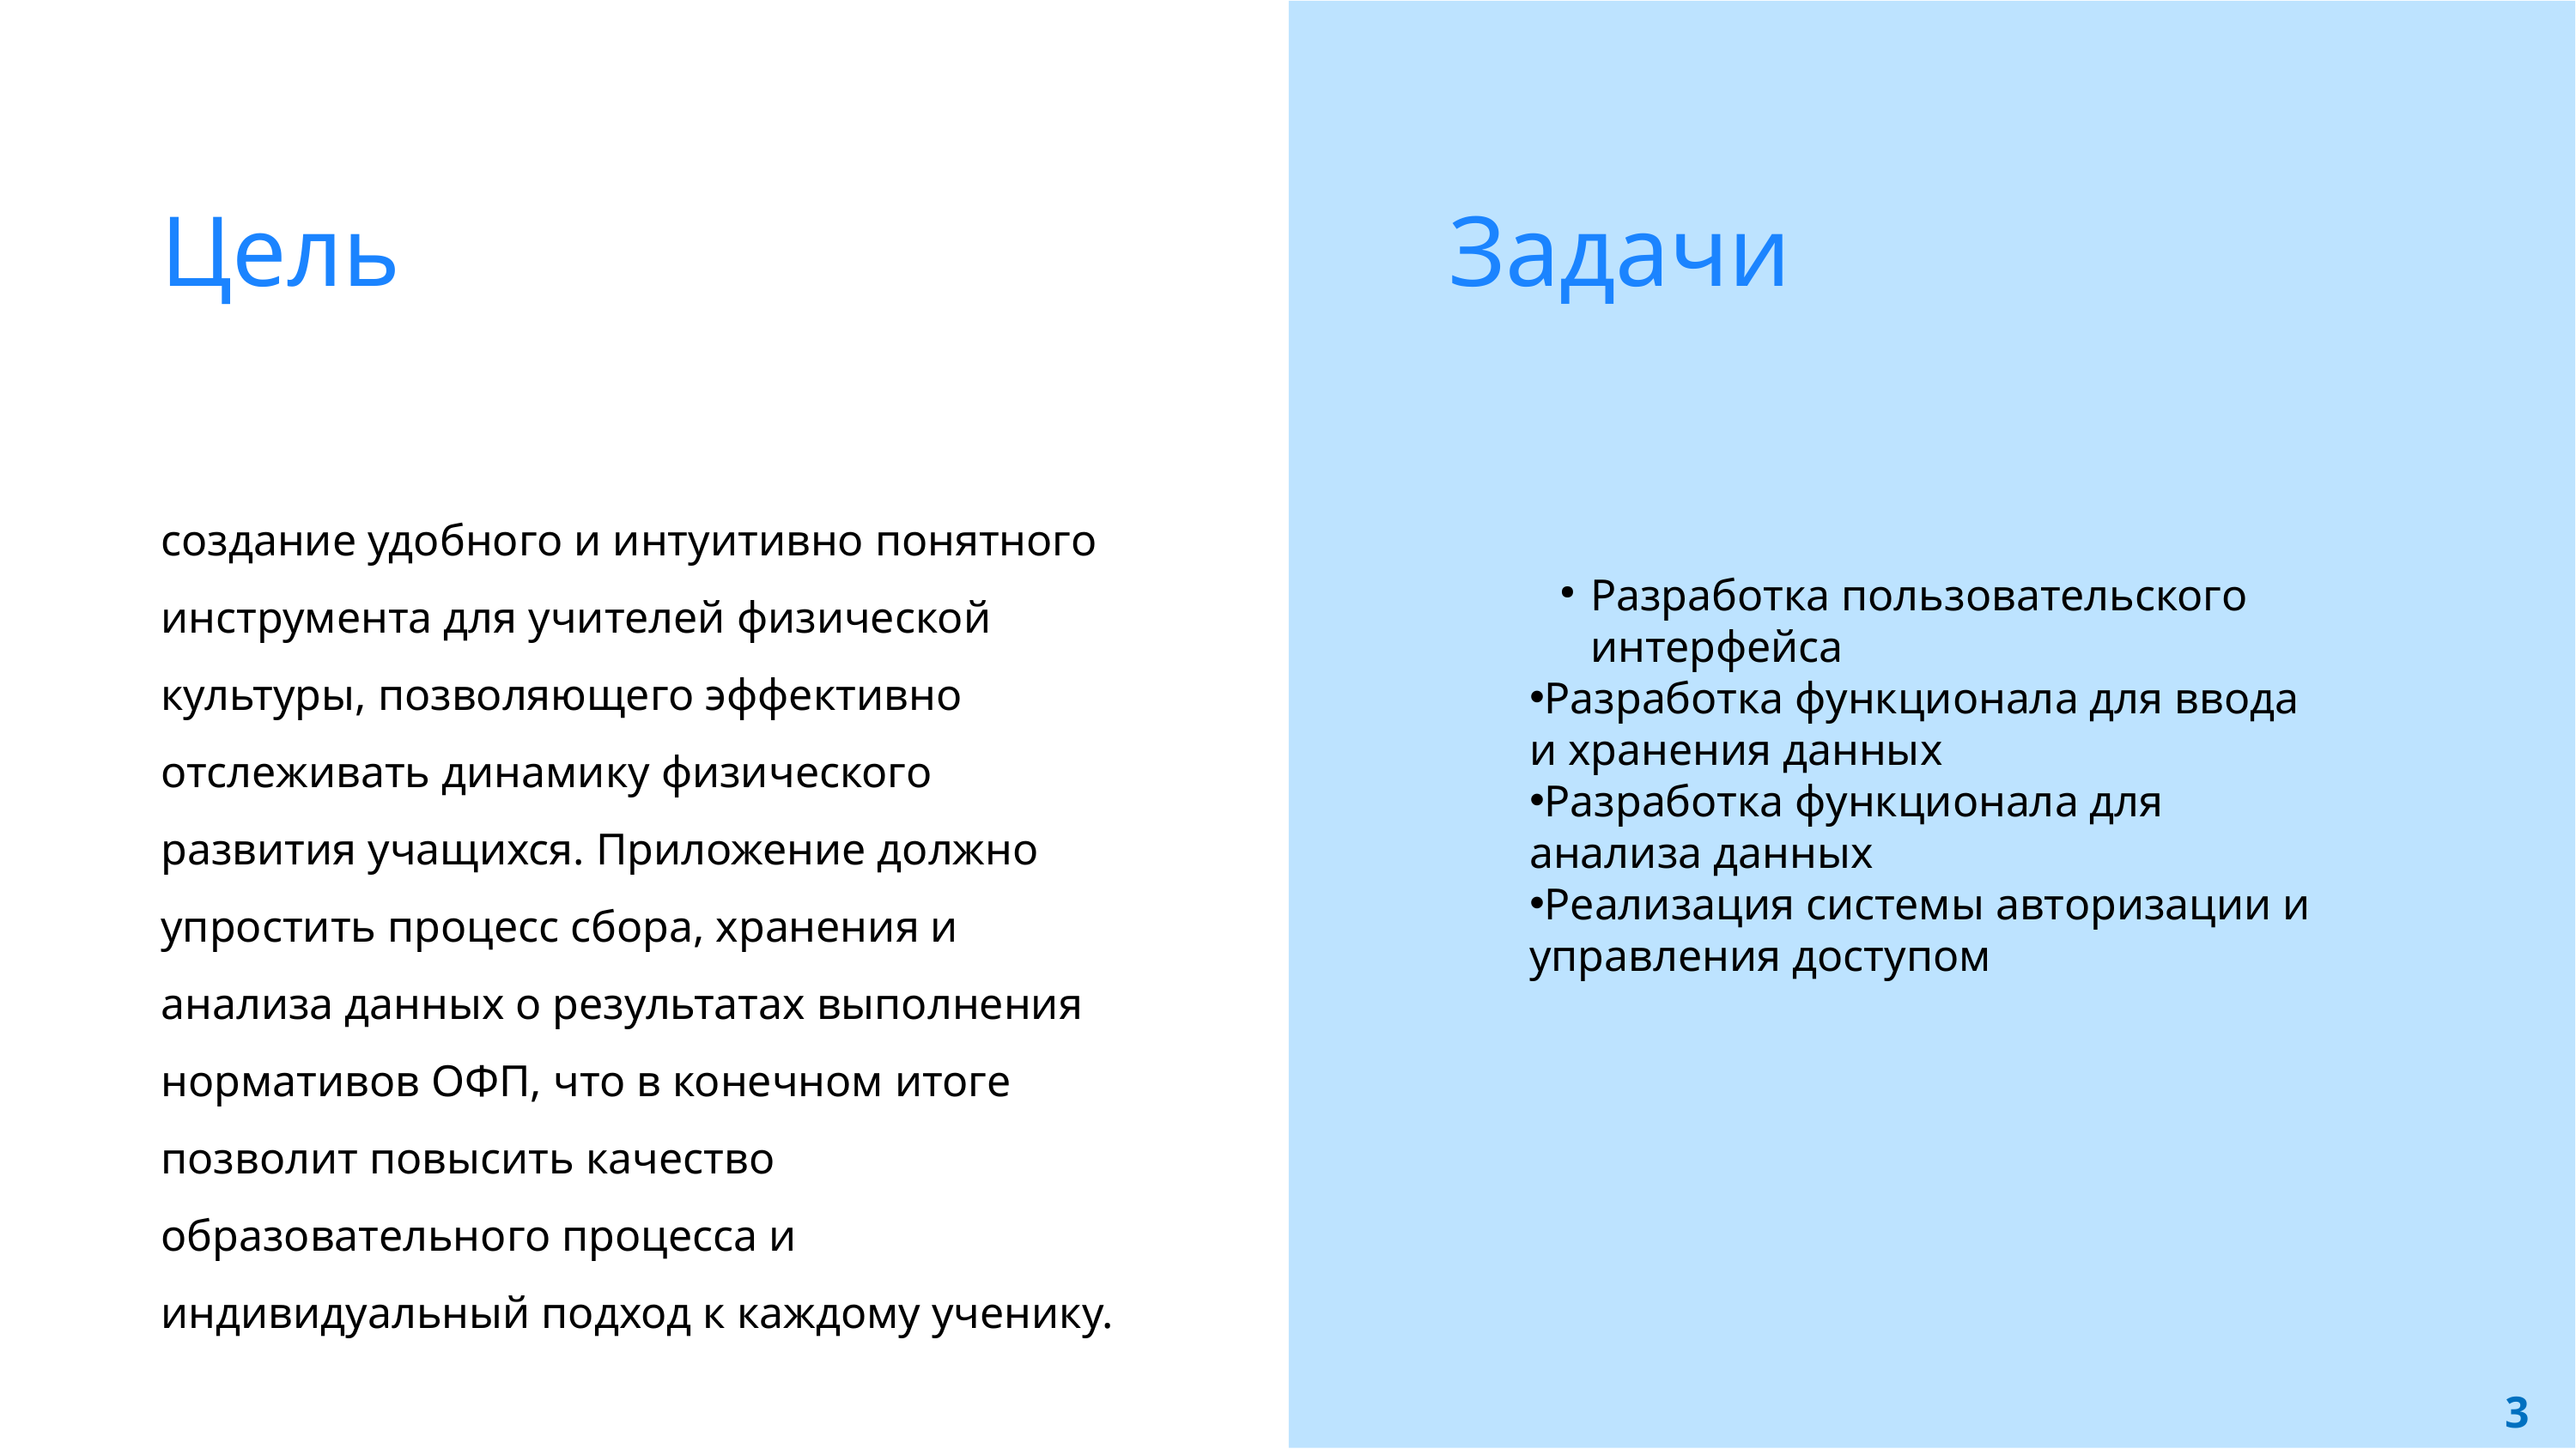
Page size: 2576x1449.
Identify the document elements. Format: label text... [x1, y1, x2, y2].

text_box создание удобного и интуитивно понятного инструмента для учителей физической культуры, позволяющего эффективно отслеживать динамику физического развития учащихся. Приложение должно упростить процесс сбора, хранения и анализа данных о результатах выполнения нормативов ОФП, что в конечном итоге позволит повысить качество образовательного процесса и индивидуальный подход к каждому ученику. [161, 487, 1130, 565]
text_box 3 [2492, 1379, 2576, 1446]
picture [1288, 0, 2576, 1449]
text_box Цель [161, 161, 1130, 307]
text_box Разработка пользовательского интерфейса Разработка функционала для ввода и хранения данных Разработка функционала для анализа данных Реализация системы авторизации и управления доступом [1449, 487, 2404, 877]
text_box Задачи [1449, 161, 2391, 307]
